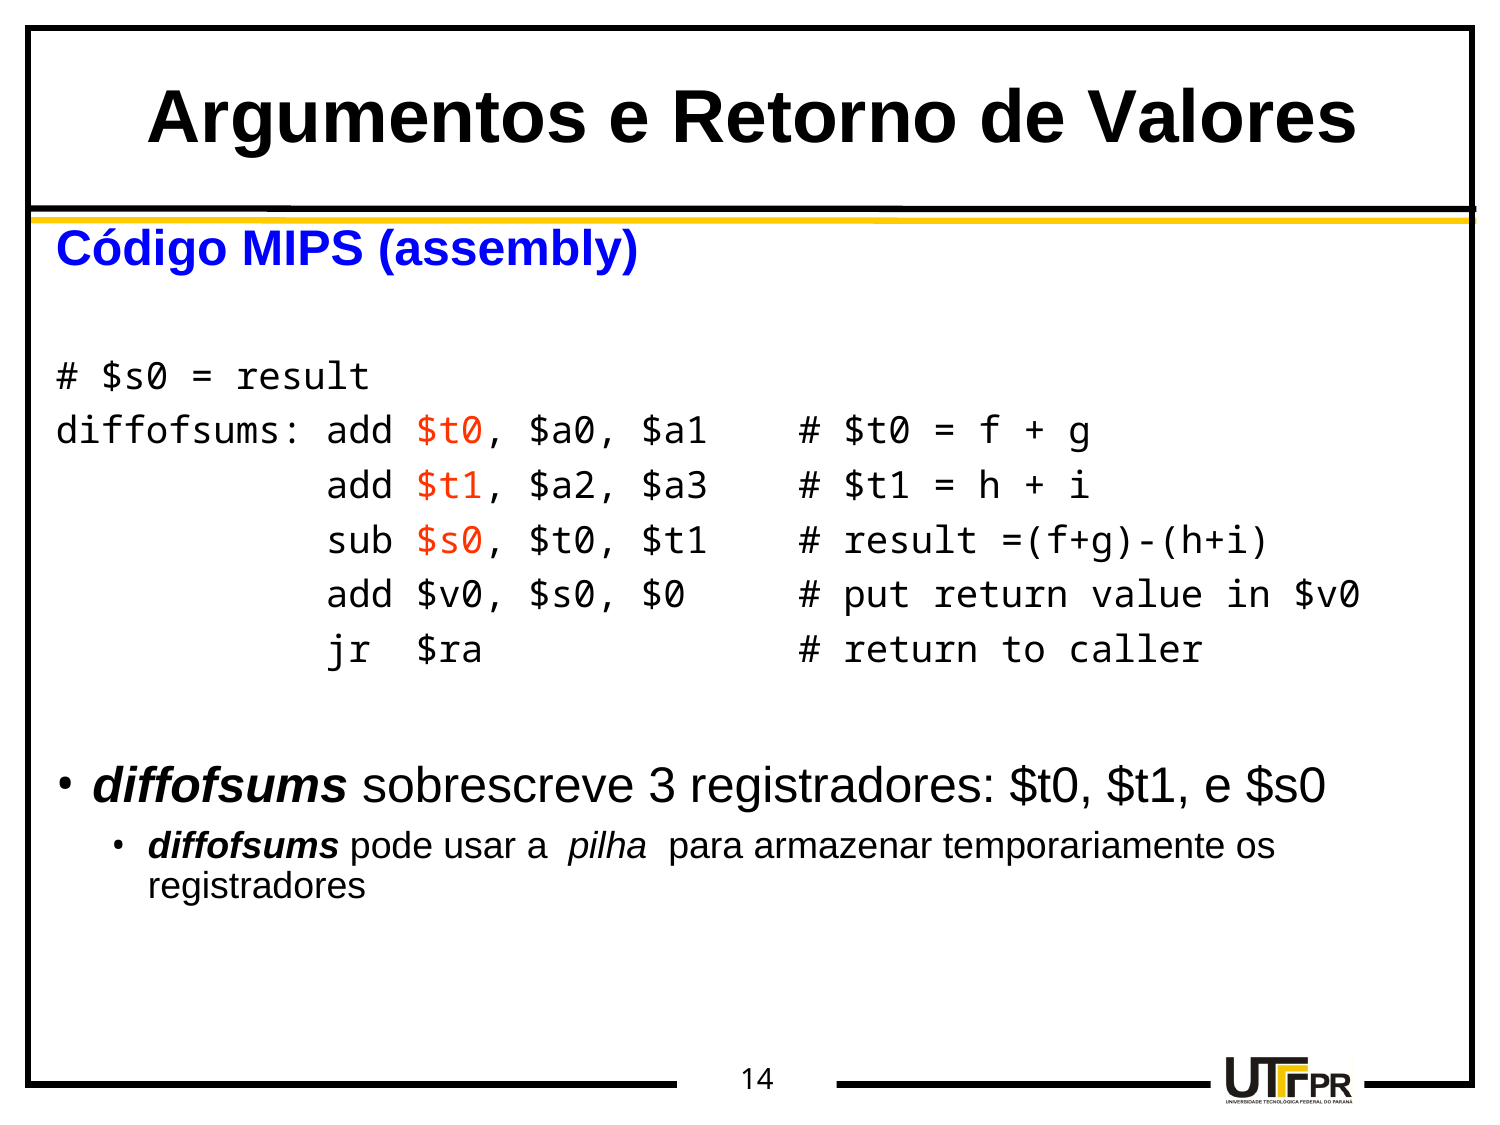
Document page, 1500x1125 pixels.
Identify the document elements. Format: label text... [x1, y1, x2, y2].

picture [1225, 1057, 1353, 1104]
title Argumentos e Retorno de Valores [29, 29, 1477, 207]
list Código MIPS (assembly) # $s0 = result diffofsums: add $t0, $a0, $a1 # $t0 = f + g add $t1, $a2, $a3 # $t1 = h + i sub $s0, $t0, $t1 # result =(f+g)-(h+i) add $v0, $s0, $0 # put return value in $v0 jr $ra # return to caller diffofsums sobrescreve 3 registradores: $t0, $t1, e $s0 diffofsums pode usar a pilha para armazenar temporariamente os registradores [41, 219, 1447, 1034]
